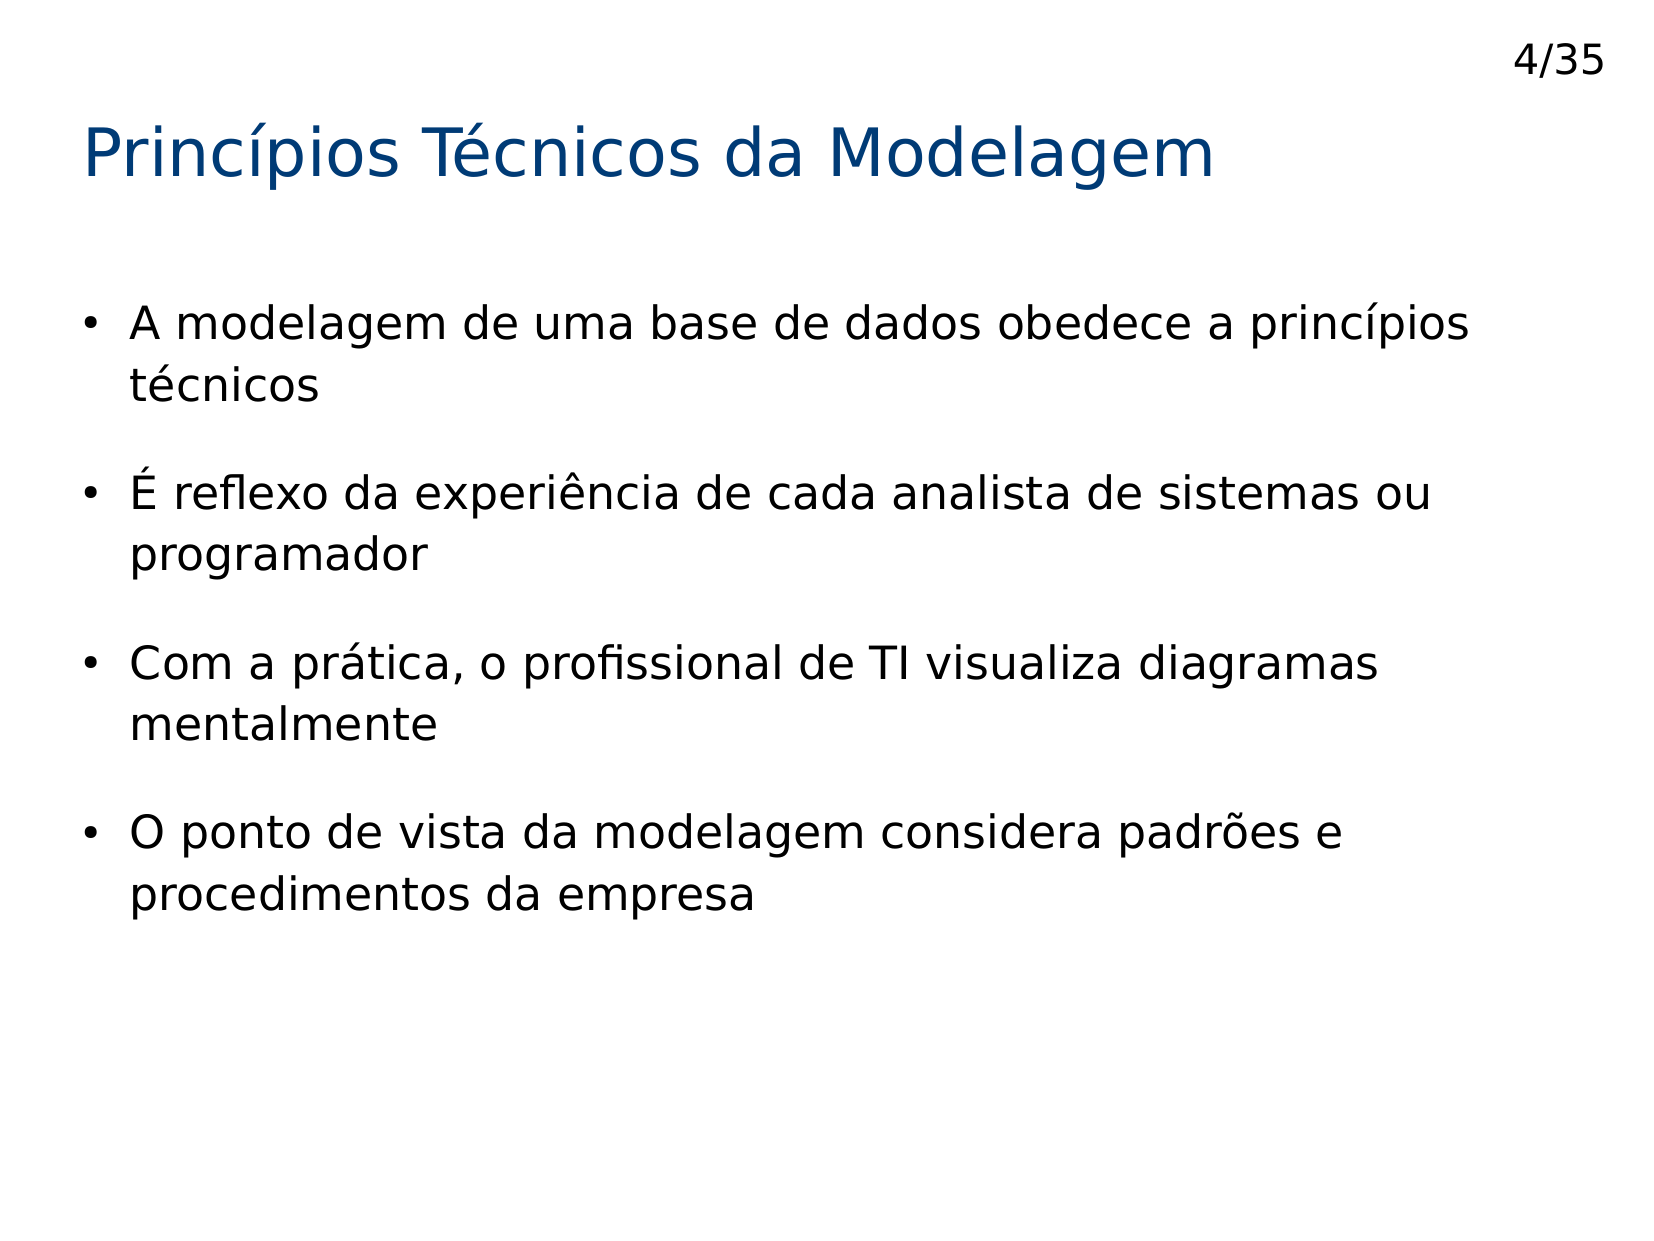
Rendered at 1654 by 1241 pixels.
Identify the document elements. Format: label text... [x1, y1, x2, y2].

list A modelagem de uma base de dados obedece a princípios técnicos É reflexo da experiência de cada analista de sistemas ou programador Com a prática, o profissional de TI visualiza diagramas mentalmente O ponto de vista da modelagem considera padrões e procedimentos da empresa [82, 289, 1571, 1108]
title Princípios Técnicos da Modelagem [82, 82, 1571, 224]
